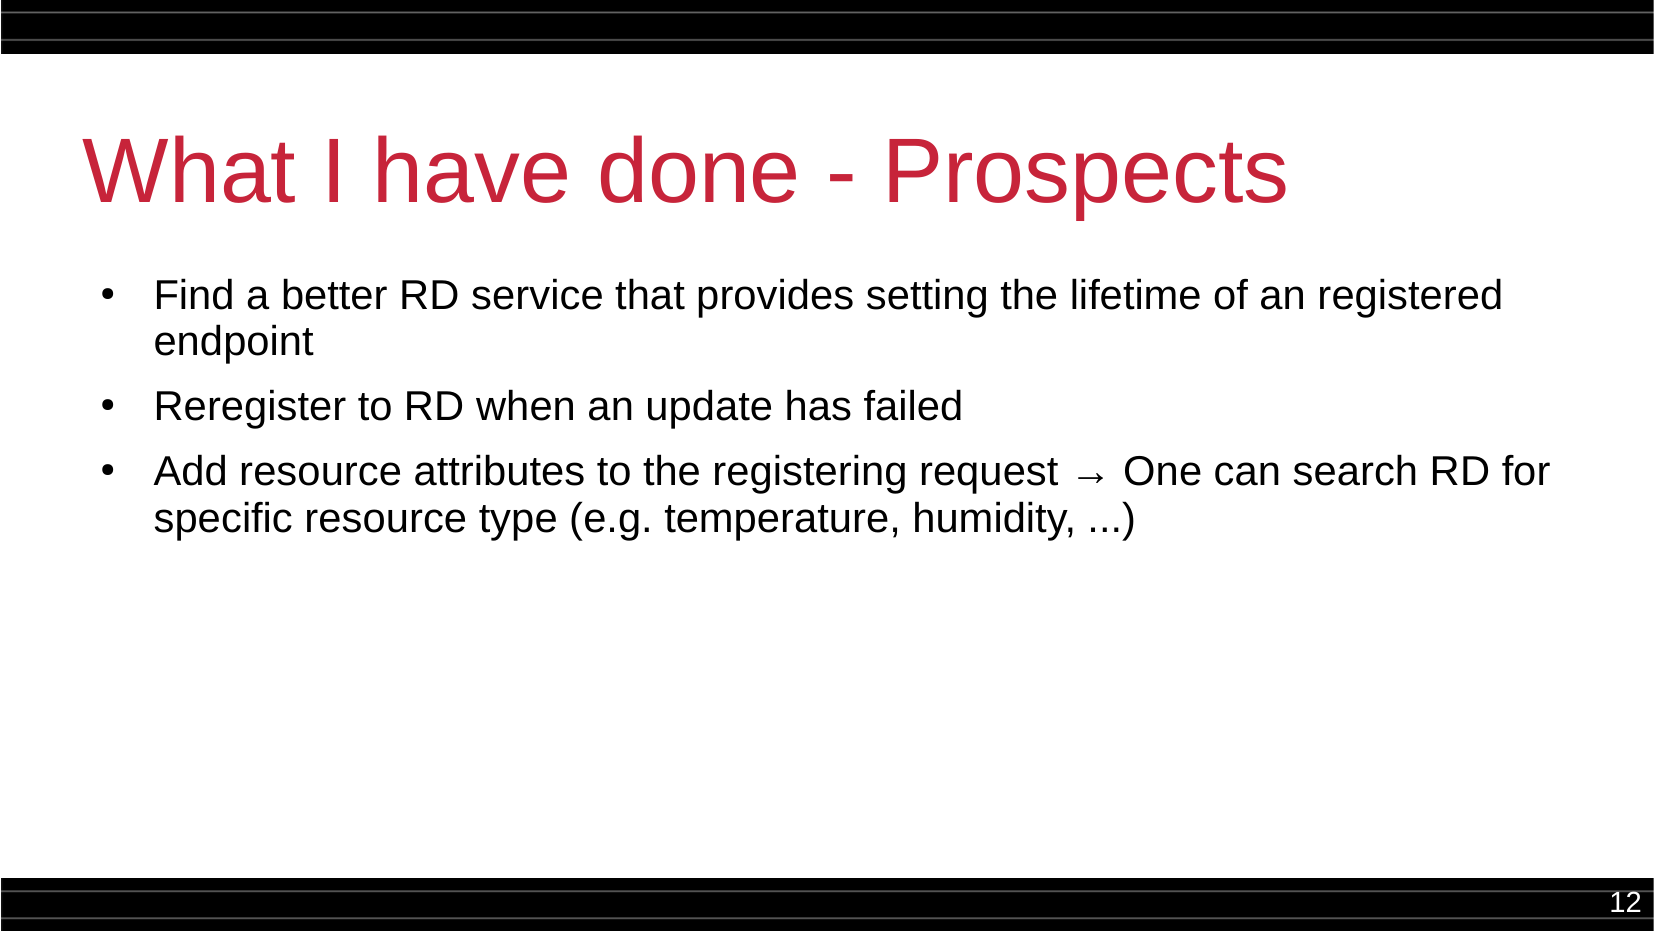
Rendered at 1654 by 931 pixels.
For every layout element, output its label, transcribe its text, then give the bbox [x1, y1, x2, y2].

list Find a better RD service that provides setting the lifetime of an registered endpoint Reregister to RD when an update has failed Add resource attributes to the registering request → One can search RD for specific resource type (e.g. temperature, humidity, ...) [82, 271, 1571, 758]
title What I have done - Prospects [82, 92, 1571, 249]
picture [1, 878, 1654, 931]
picture [1, 0, 1654, 54]
